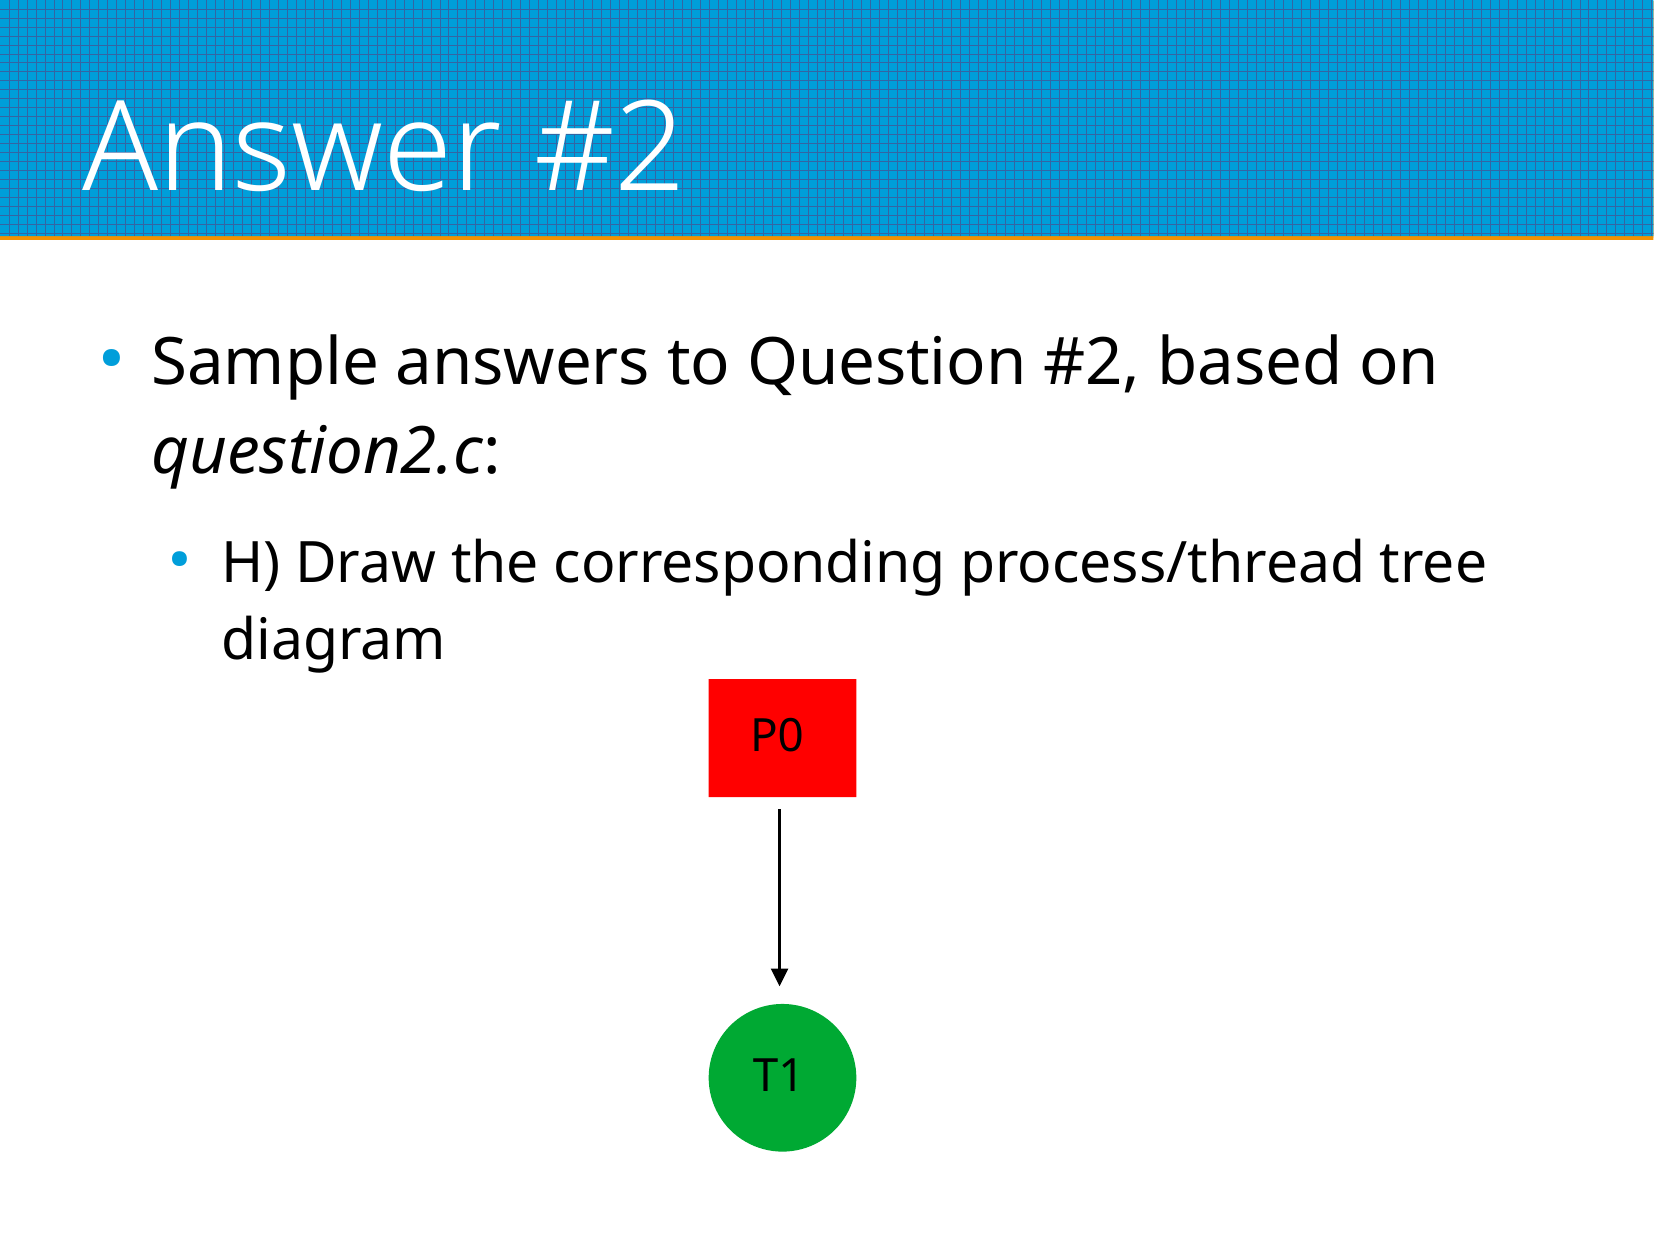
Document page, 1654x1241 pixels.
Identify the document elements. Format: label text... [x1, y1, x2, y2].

text_box P0 [744, 694, 833, 774]
text_box [708, 679, 857, 798]
text_box [708, 1003, 857, 1152]
text_box T1 [747, 1039, 848, 1109]
list Sample answers to Question #2, based on question2.c: H) Draw the corresponding process/thread tree diagram [82, 314, 1563, 680]
title Answer #2 [82, 19, 1571, 227]
